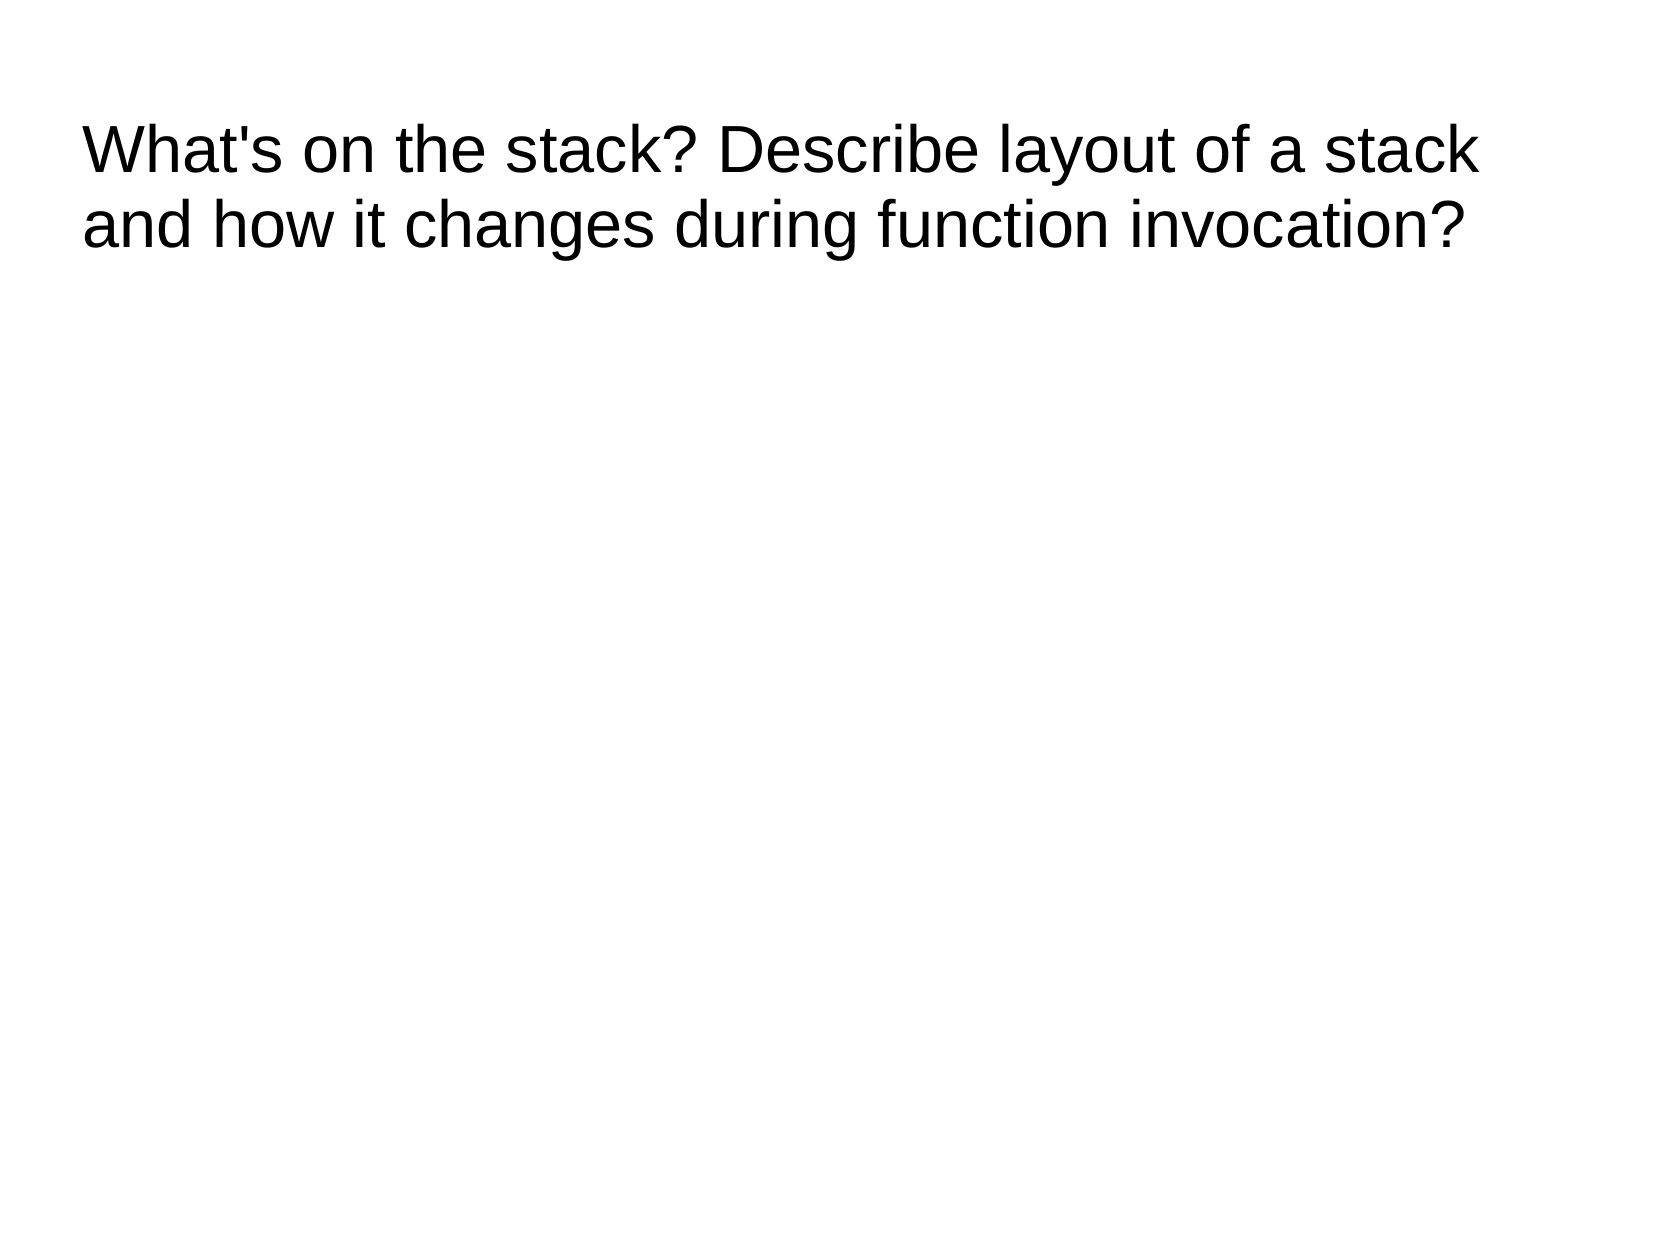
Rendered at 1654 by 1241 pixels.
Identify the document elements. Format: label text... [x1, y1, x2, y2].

list What's on the stack? Describe layout of a stack and how it changes during function invocation? [82, 112, 1571, 1010]
